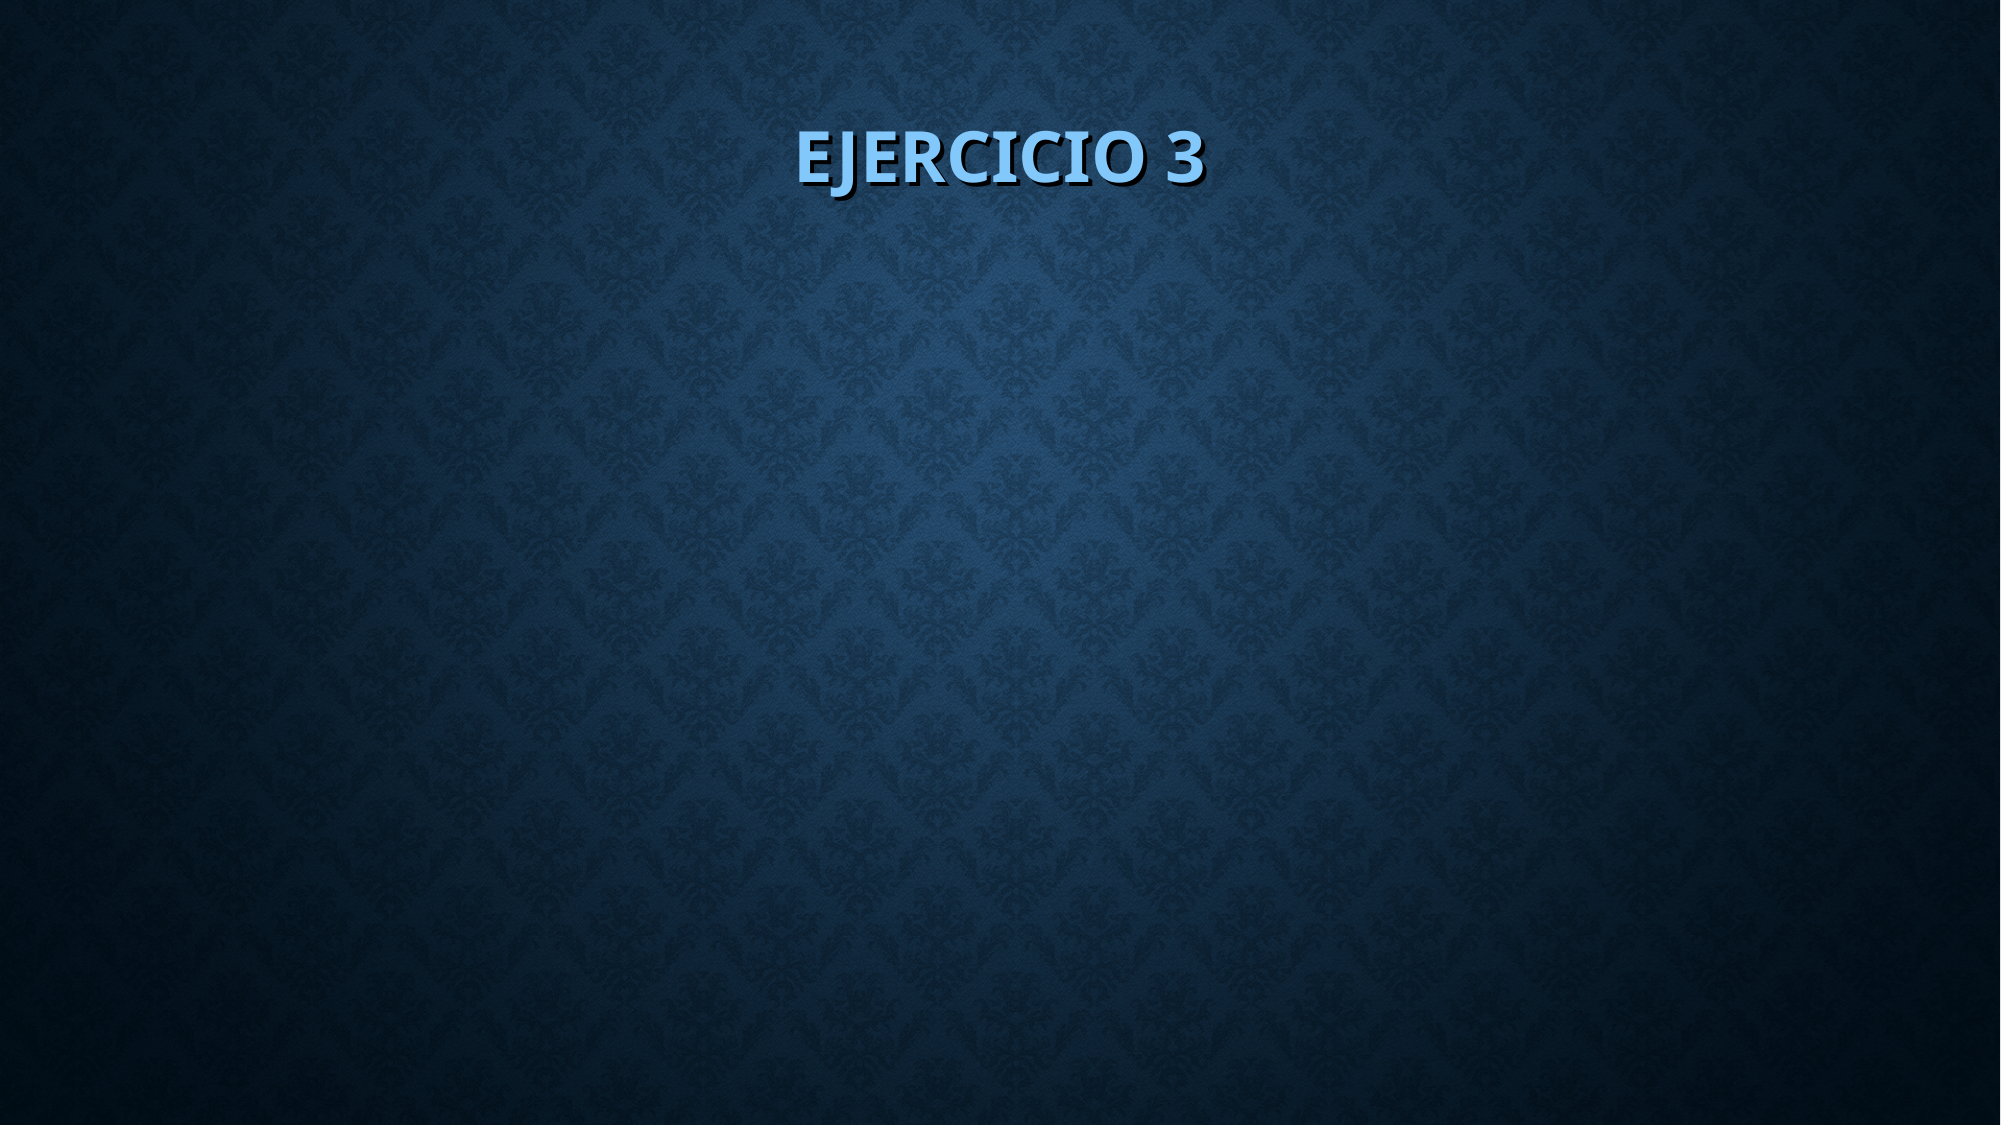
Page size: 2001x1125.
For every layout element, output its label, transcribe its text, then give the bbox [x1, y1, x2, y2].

title EJERCICIO 3 [150, 71, 1850, 248]
